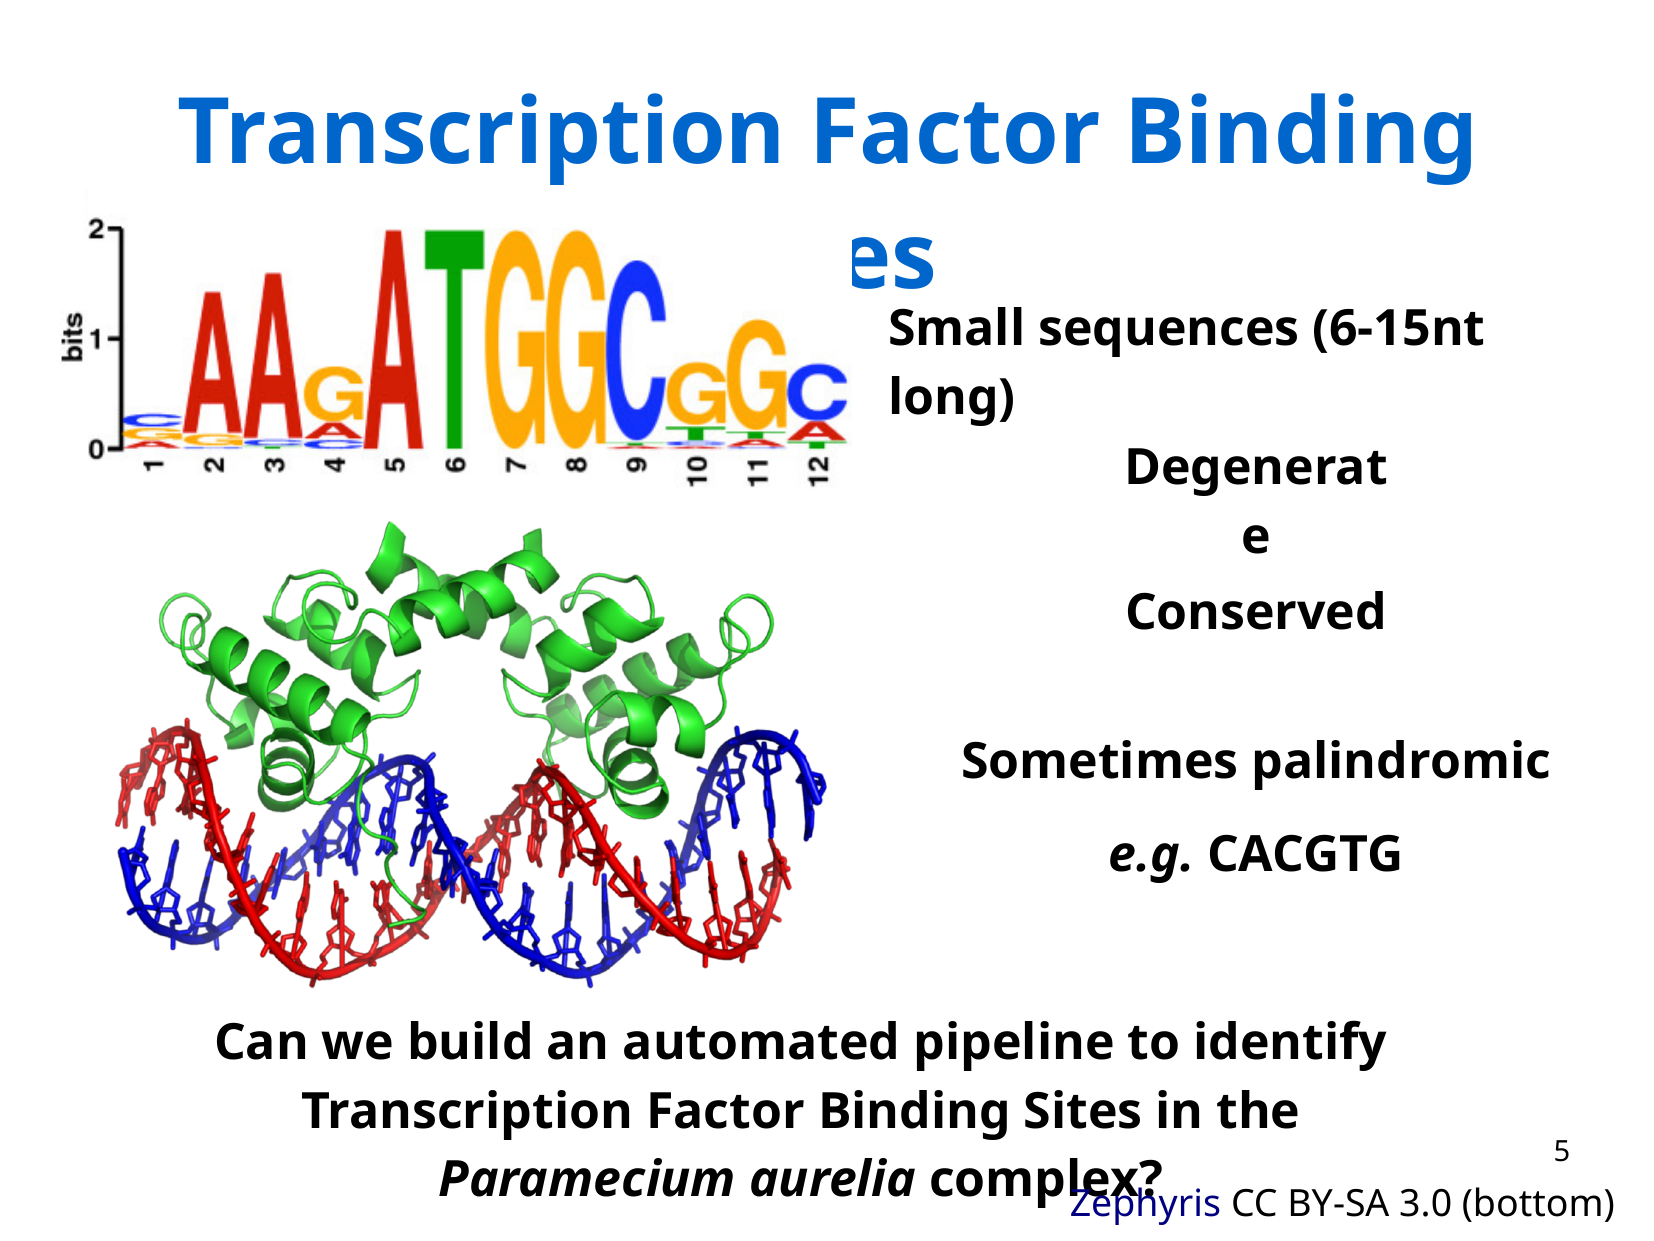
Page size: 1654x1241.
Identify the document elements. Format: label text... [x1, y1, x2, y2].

text_box Transcription Factor Binding Sites [57, 57, 1599, 176]
text_box Zephyris CC BY-SA 3.0 (bottom) [1035, 1169, 1651, 1227]
picture [102, 497, 839, 999]
picture [33, 189, 852, 491]
text_box Conserved [1061, 568, 1452, 640]
text_box Sometimes palindromic e.g. CACGTG [926, 717, 1586, 869]
text_box Small sequences (6-15nt long) [873, 285, 1639, 356]
text_box [885, 495, 1602, 622]
text_box Degenerate [1098, 423, 1414, 495]
text_box Can we build an automated pipeline to identify Transcription Factor Binding Sites in the Paramecium aurelia complex? [159, 999, 1443, 1182]
